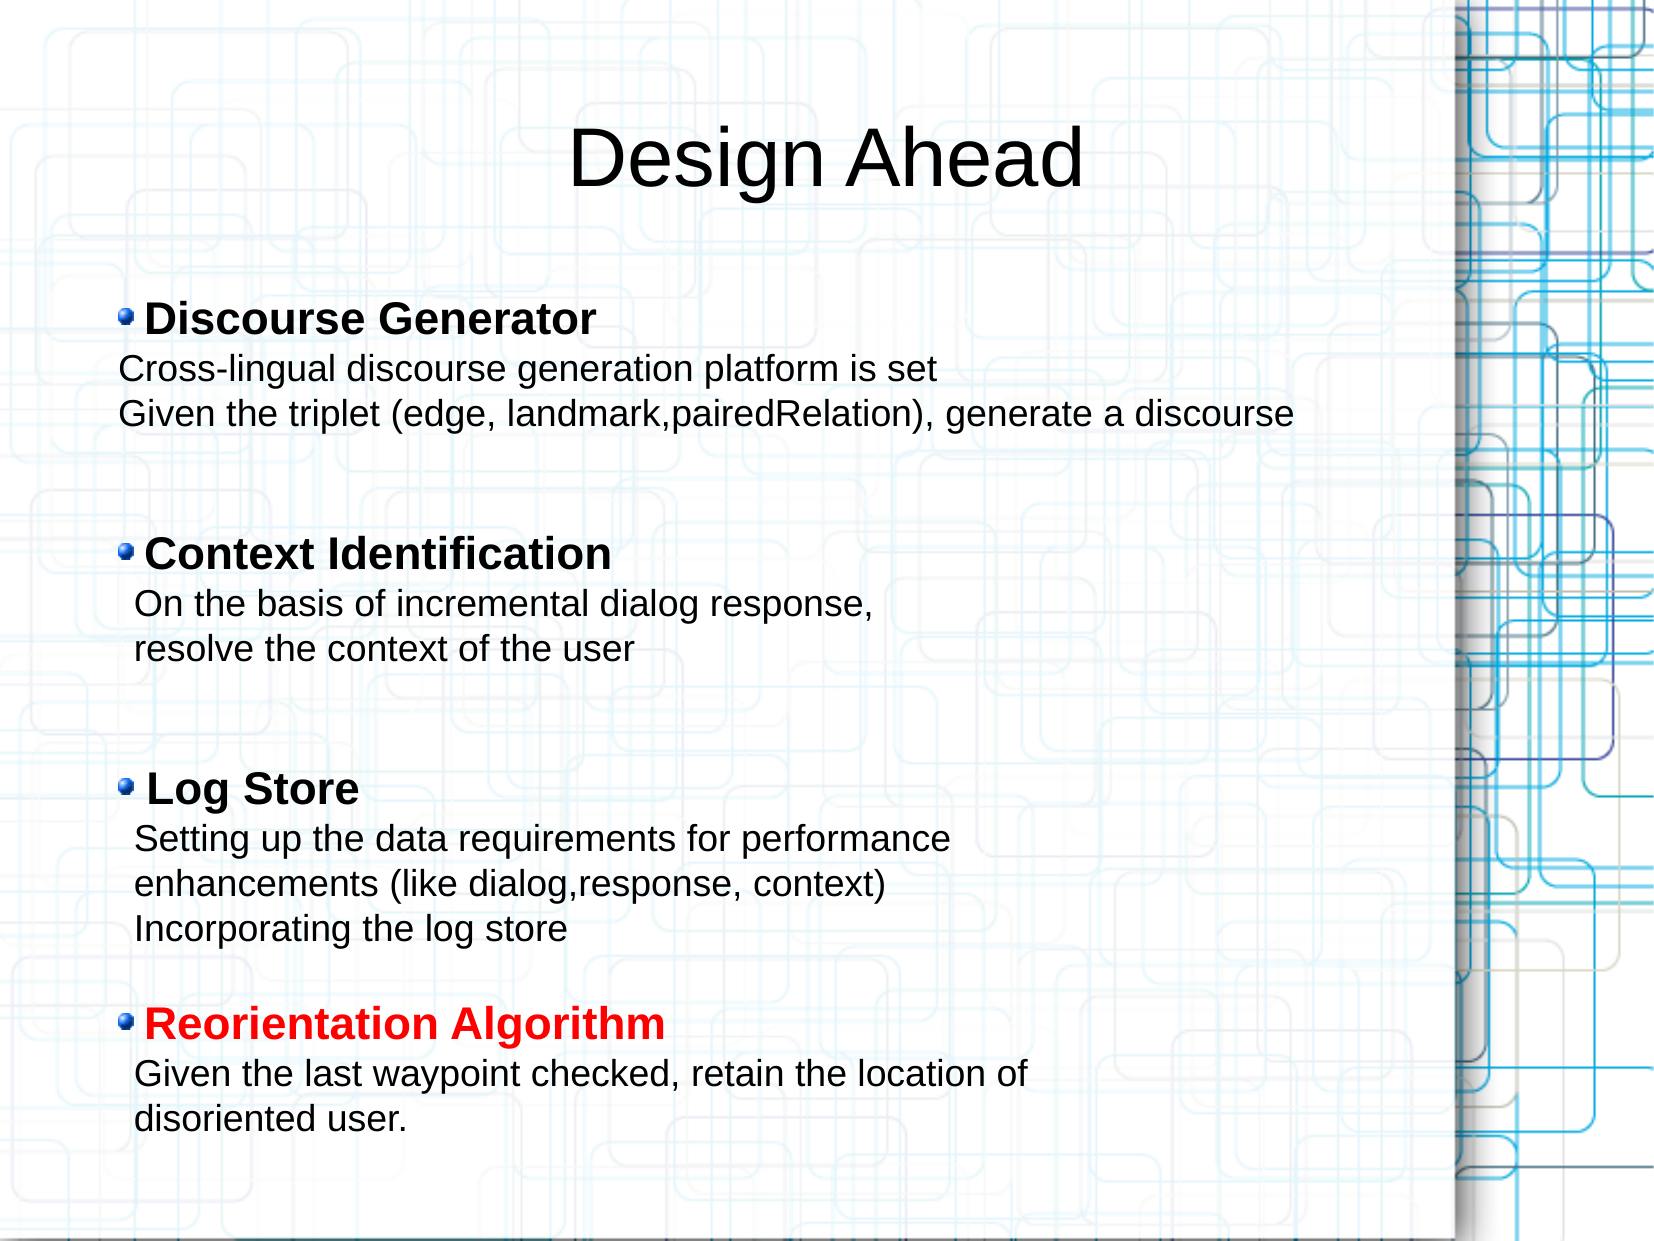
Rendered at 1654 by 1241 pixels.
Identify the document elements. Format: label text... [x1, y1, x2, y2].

picture [0, 0, 1654, 1241]
text_box Discourse Generator Cross-lingual discourse generation platform is set Given the triplet (edge, landmark,pairedRelation), generate a discourse Context Identification On the basis of incremental dialog response, resolve the context of the user Log Store Setting up the data requirements for performance enhancements (like dialog,response, context) Incorporating the log store Reorientation Algorithm Given the last waypoint checked, retain the location of disoriented user. [118, 243, 1571, 1203]
text_box Design Ahead [82, 49, 1571, 257]
